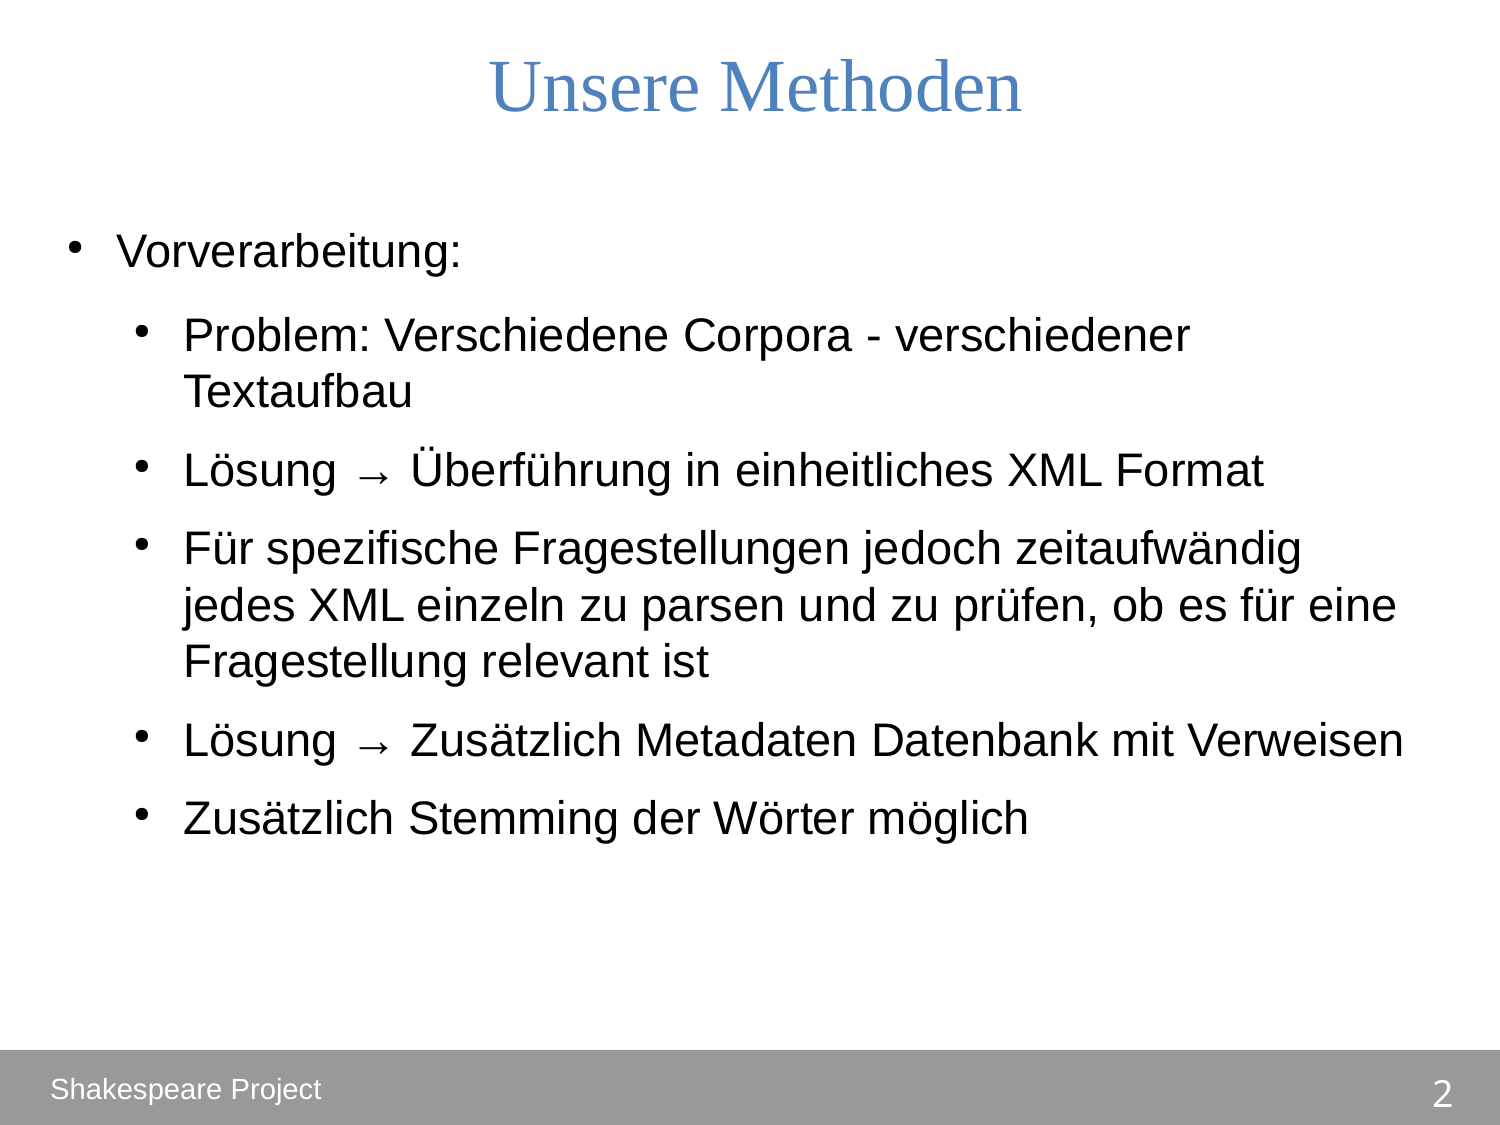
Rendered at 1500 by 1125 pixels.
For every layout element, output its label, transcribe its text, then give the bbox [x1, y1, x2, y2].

slide_number <Nummer> [1417, 1062, 1477, 1111]
footer Shakespeare Project [35, 1062, 1276, 1111]
title Unsere Methoden [62, 12, 1450, 150]
list Vorverarbeitung: Problem: Verschiedene Corpora - verschiedener Textaufbau Lösung → Überführung in einheitliches XML Format Für spezifische Fragestellungen jedoch zeitaufwändig jedes XML einzeln zu parsen und zu prüfen, ob es für eine Fragestellung relevant ist Lösung → Zusätzlich Metadaten Datenbank mit Verweisen Zusätzlich Stemming der Wörter möglich [35, 212, 1423, 910]
